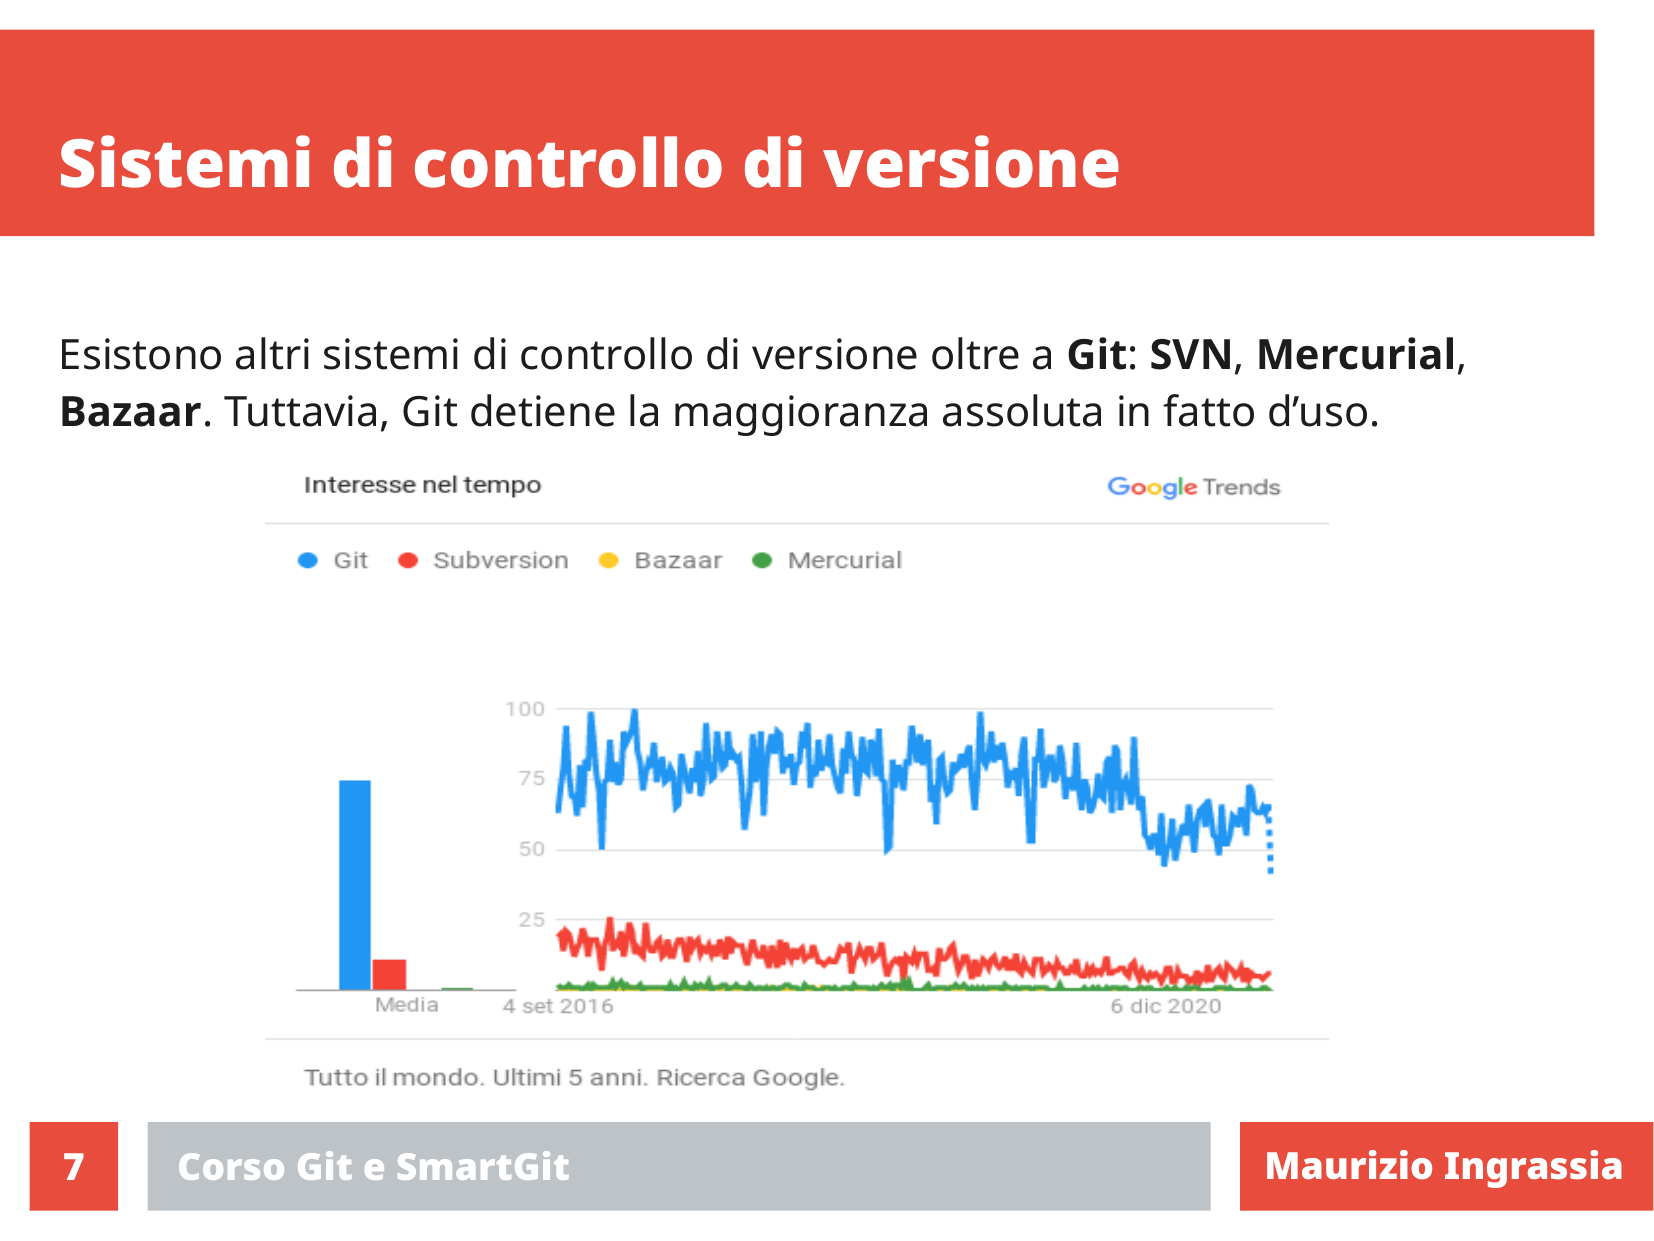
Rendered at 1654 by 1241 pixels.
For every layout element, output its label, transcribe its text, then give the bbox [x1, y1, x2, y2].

picture [265, 460, 1329, 1092]
list Esistono altri sistemi di controllo di versione oltre a Git: SVN, Mercurial, Bazaar. Tuttavia, Git detiene la maggioranza assoluta in fatto d’uso. [59, 324, 1565, 1093]
title Sistemi di controllo di versione [59, 59, 1595, 207]
